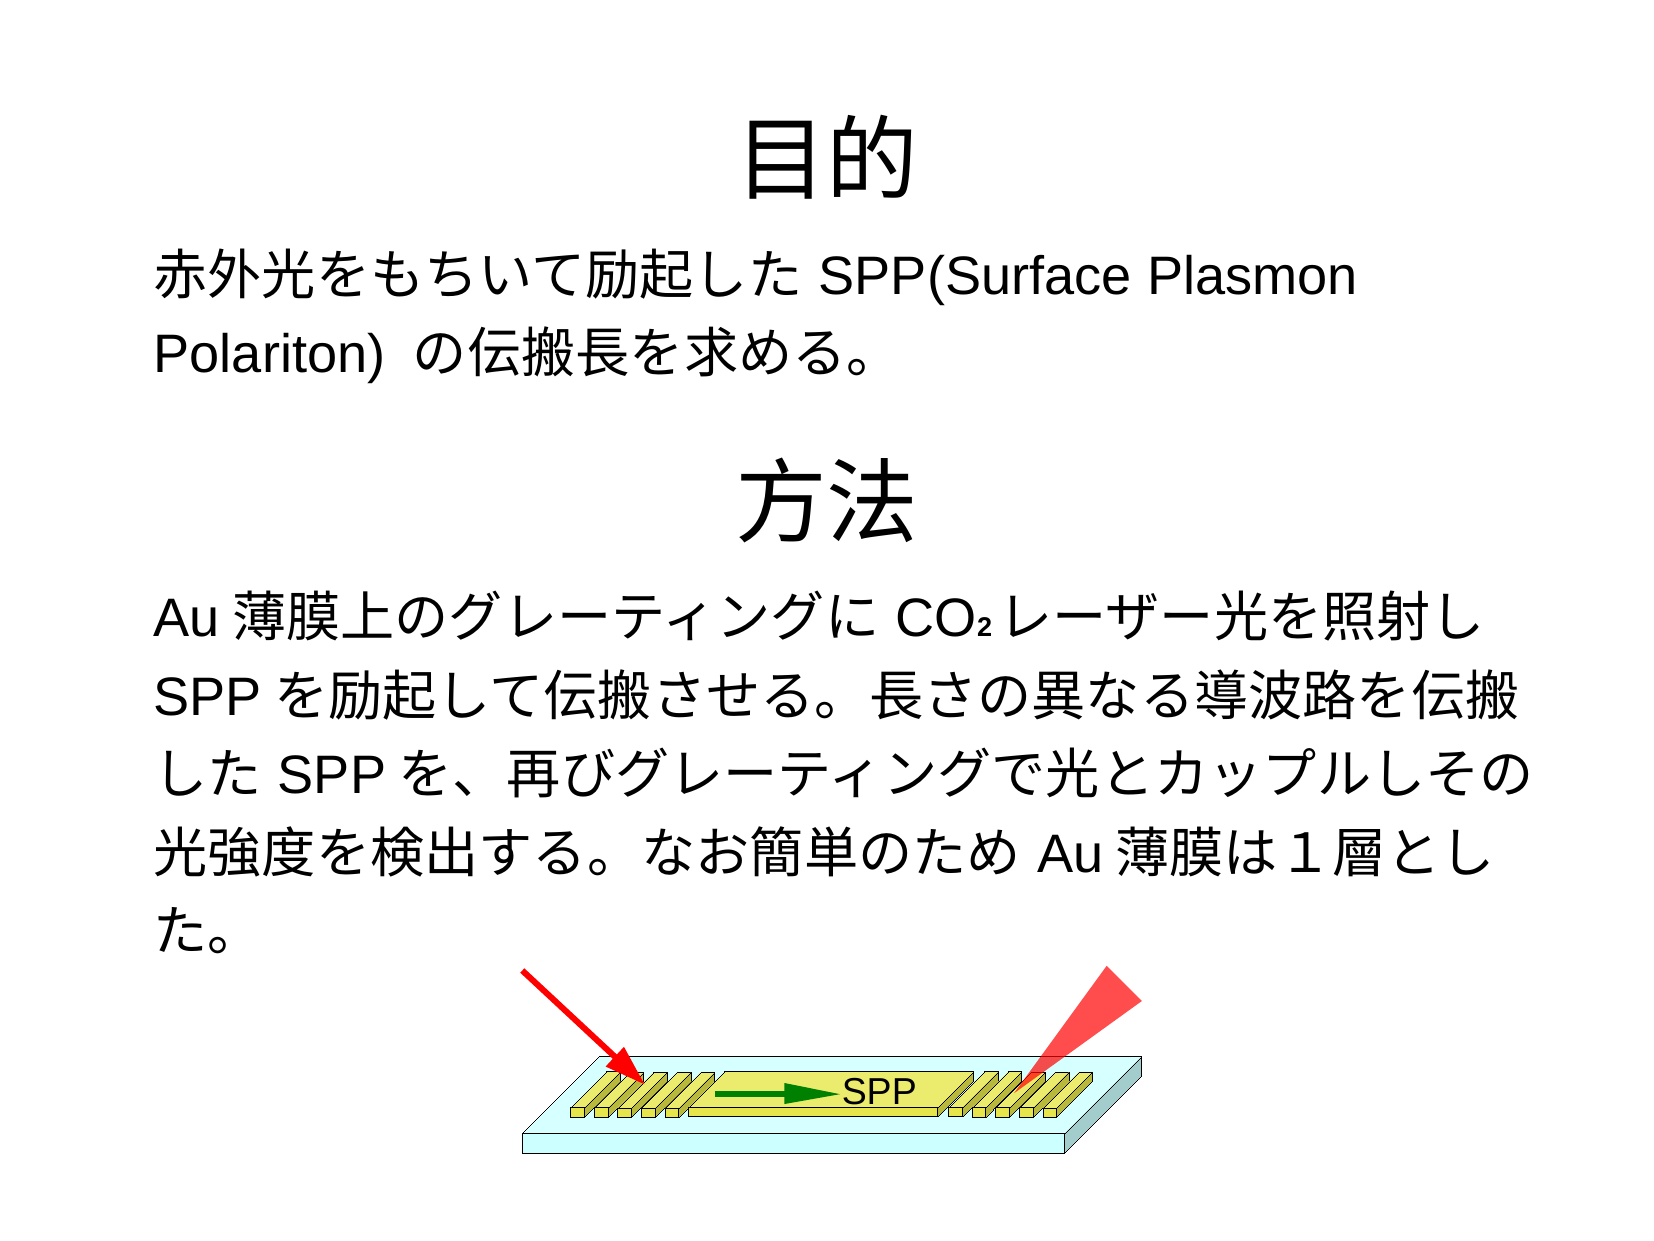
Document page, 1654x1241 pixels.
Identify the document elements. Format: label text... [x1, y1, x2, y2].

list 赤外光をもちいて励起したSPP(Surface Plasmon Polariton) の伝搬長を求める。 [82, 231, 1546, 391]
text_box SPP [898, 1081, 910, 1091]
text_box [570, 965, 1142, 1118]
text_box SPP [873, 1081, 885, 1091]
text_box [522, 1056, 1142, 1154]
list Au薄膜上のグレーティングにCO2レーザー光を照射しSPPを励起して伝搬させる。長さの異なる導波路を伝搬したSPPを、再びグレーティングで光とカップルしその光強度を検出する。なお簡単のためAu薄膜は１層とした。 [82, 573, 1546, 991]
title 目的 [82, 49, 1571, 257]
title 方法 [82, 391, 1571, 599]
text_box [967, 1071, 974, 1078]
text_box SPP [767, 1078, 991, 1106]
text_box [991, 1071, 999, 1088]
